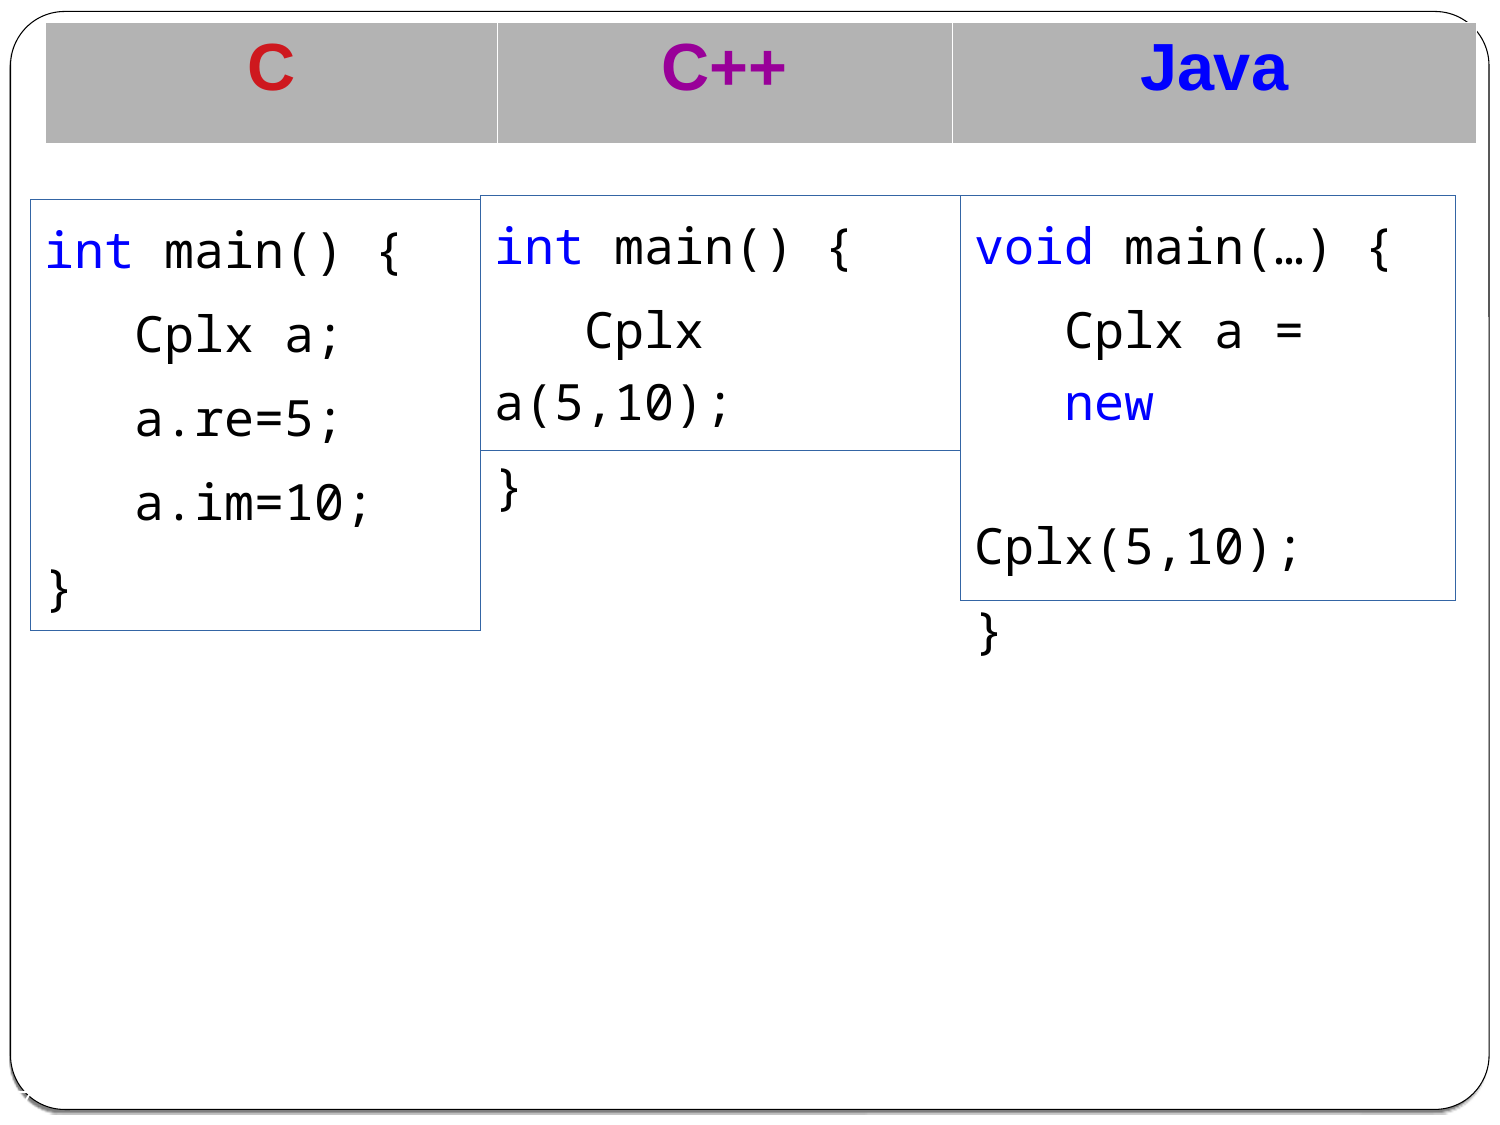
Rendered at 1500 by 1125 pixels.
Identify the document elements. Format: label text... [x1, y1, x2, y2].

slide_number <number> [0, 1074, 50, 1125]
table_header C++ [498, 23, 952, 143]
list int main() { Cplx a(5,10); } [480, 195, 961, 451]
list int main() { Cplx a; a.re=5; a.im=10; } [30, 199, 481, 631]
list void main(…) { Cplx a = new Cplx(5,10); } [960, 195, 1456, 601]
table_header Java [953, 23, 1476, 143]
table_header C [46, 23, 497, 143]
